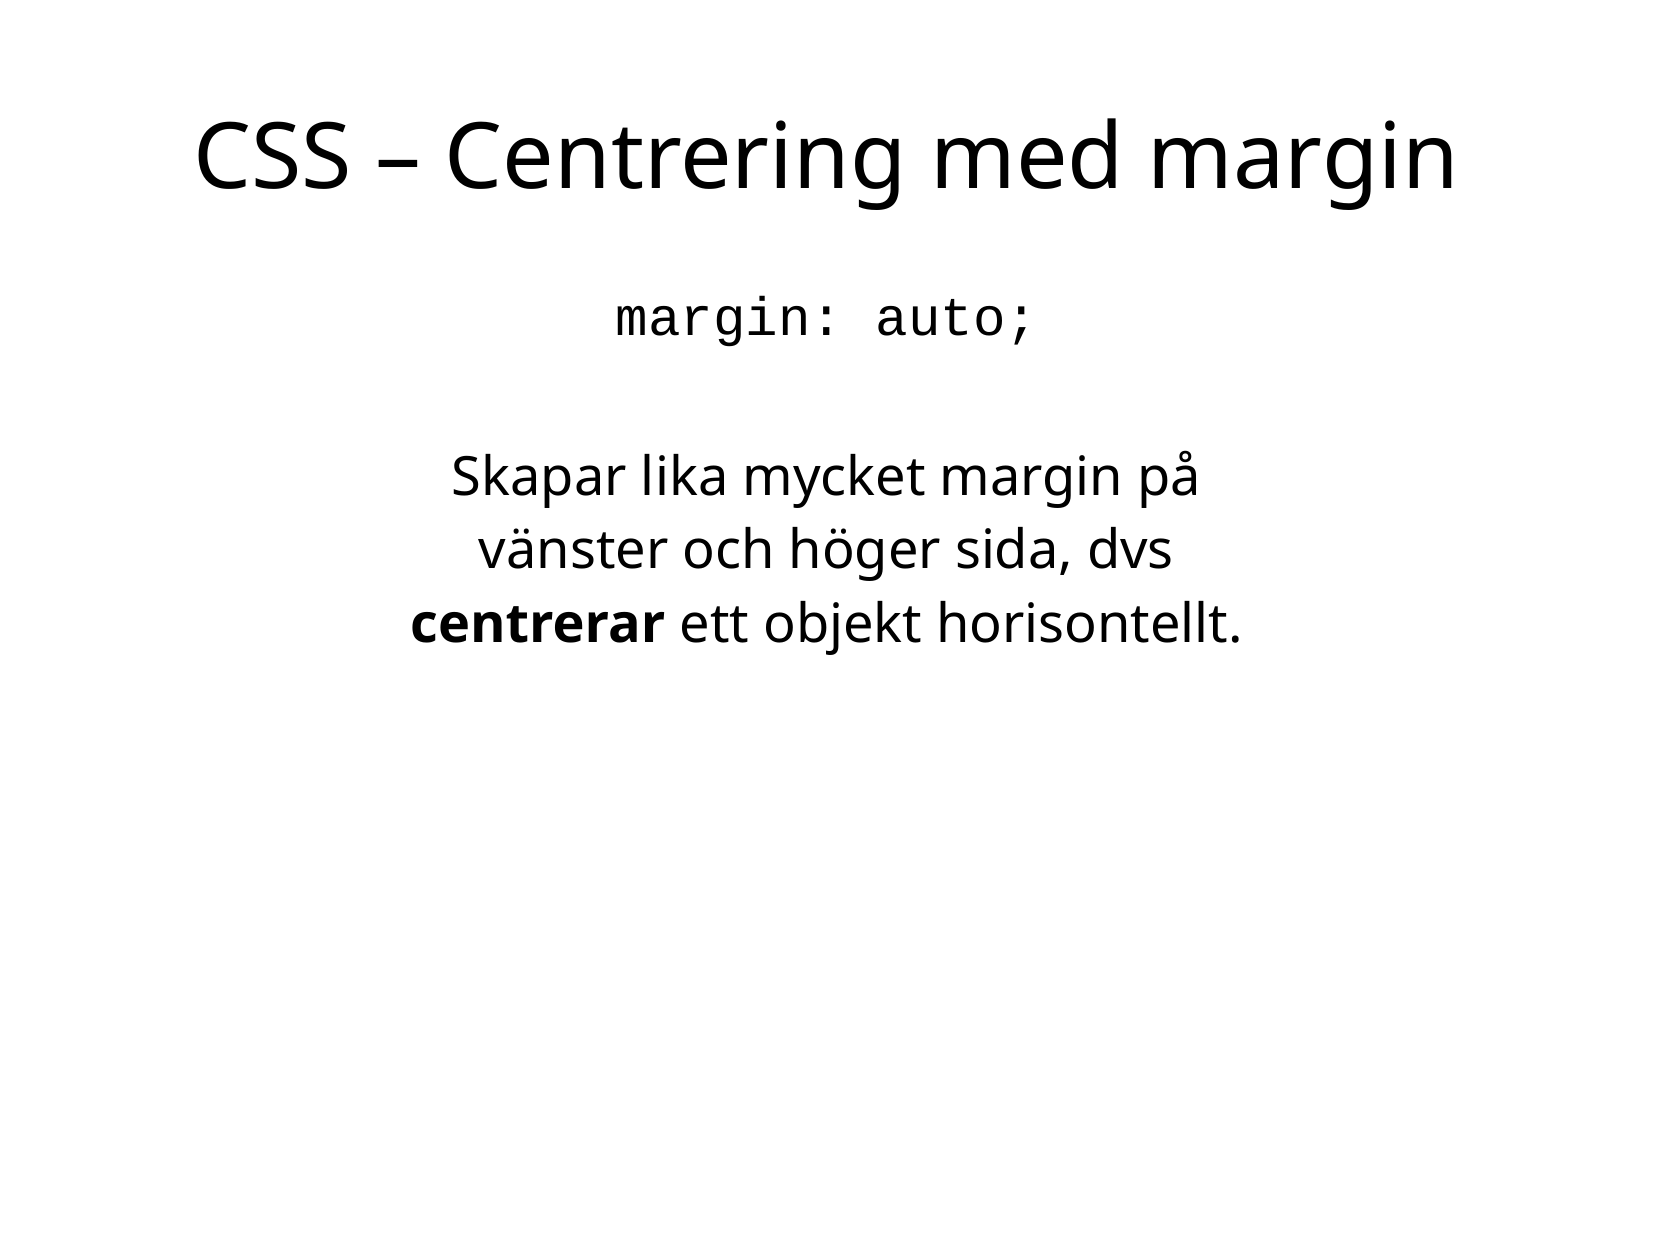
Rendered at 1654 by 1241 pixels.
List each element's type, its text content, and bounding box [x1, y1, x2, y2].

subtitle margin: auto; [389, 290, 1264, 353]
text_box Skapar lika mycket margin på vänster och höger sida, dvs centrerar ett objekt horisontellt. [360, 437, 1294, 616]
title CSS – Centrering med margin [82, 49, 1571, 257]
